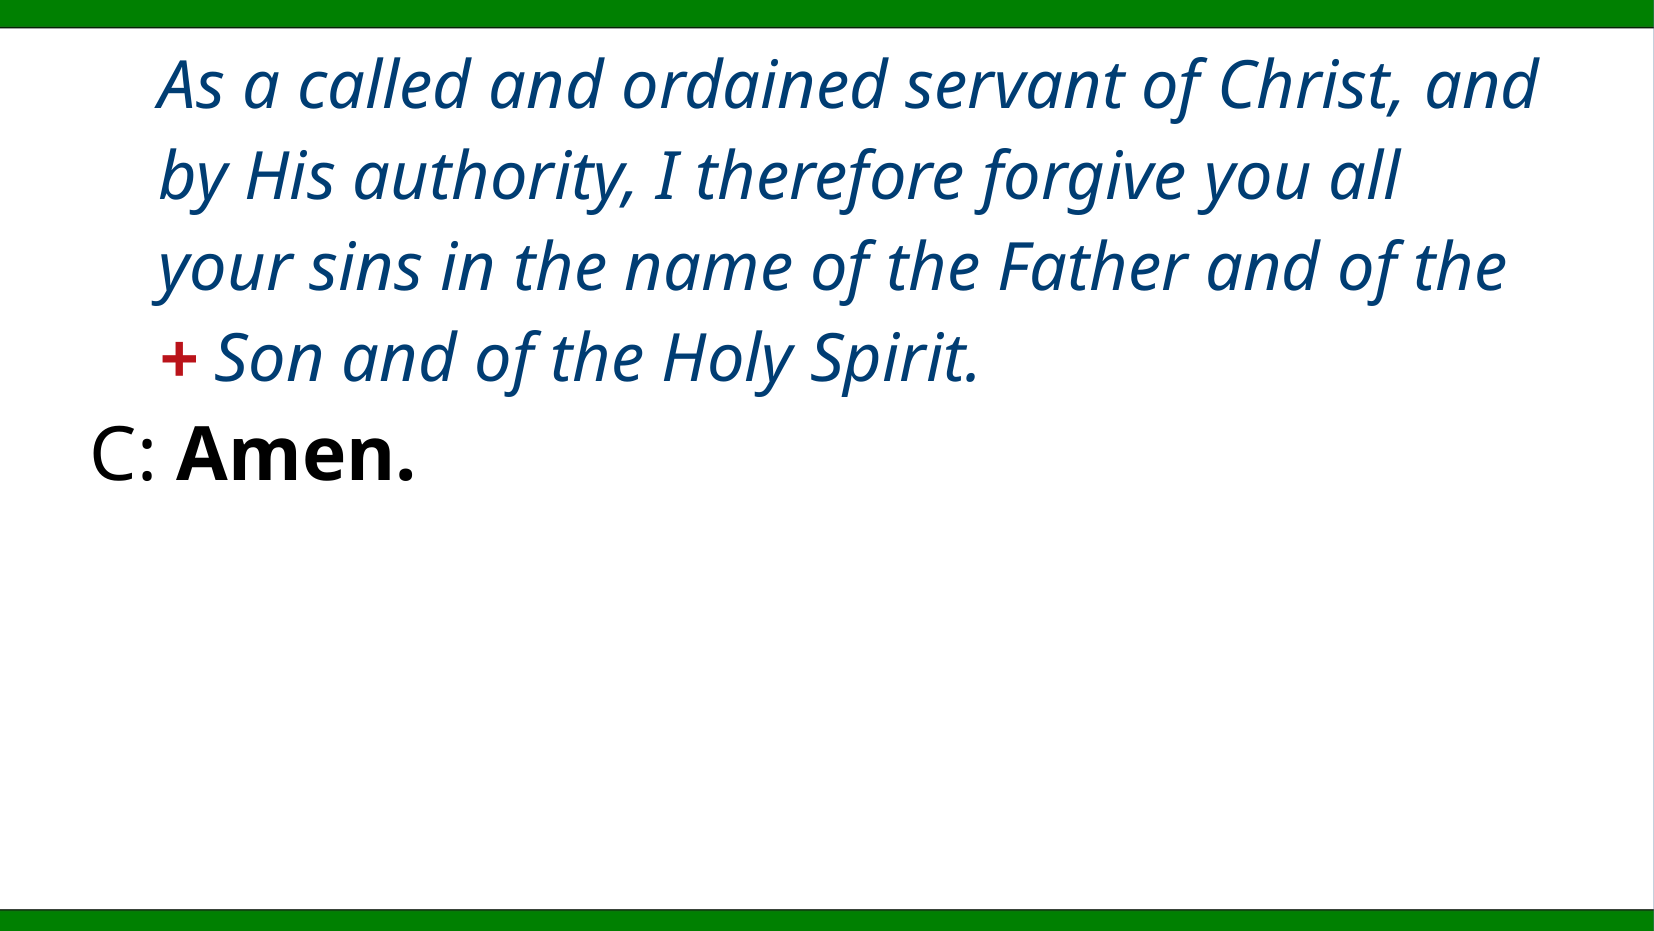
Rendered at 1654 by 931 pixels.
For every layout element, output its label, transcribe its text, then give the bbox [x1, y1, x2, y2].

text_box As a called and ordained servant of Christ, and by His authority, I therefore forgive you all your sins in the name of the Father and of the + Son and of the Holy Spirit. C: Amen. [75, 30, 1591, 500]
picture [0, 0, 1654, 931]
